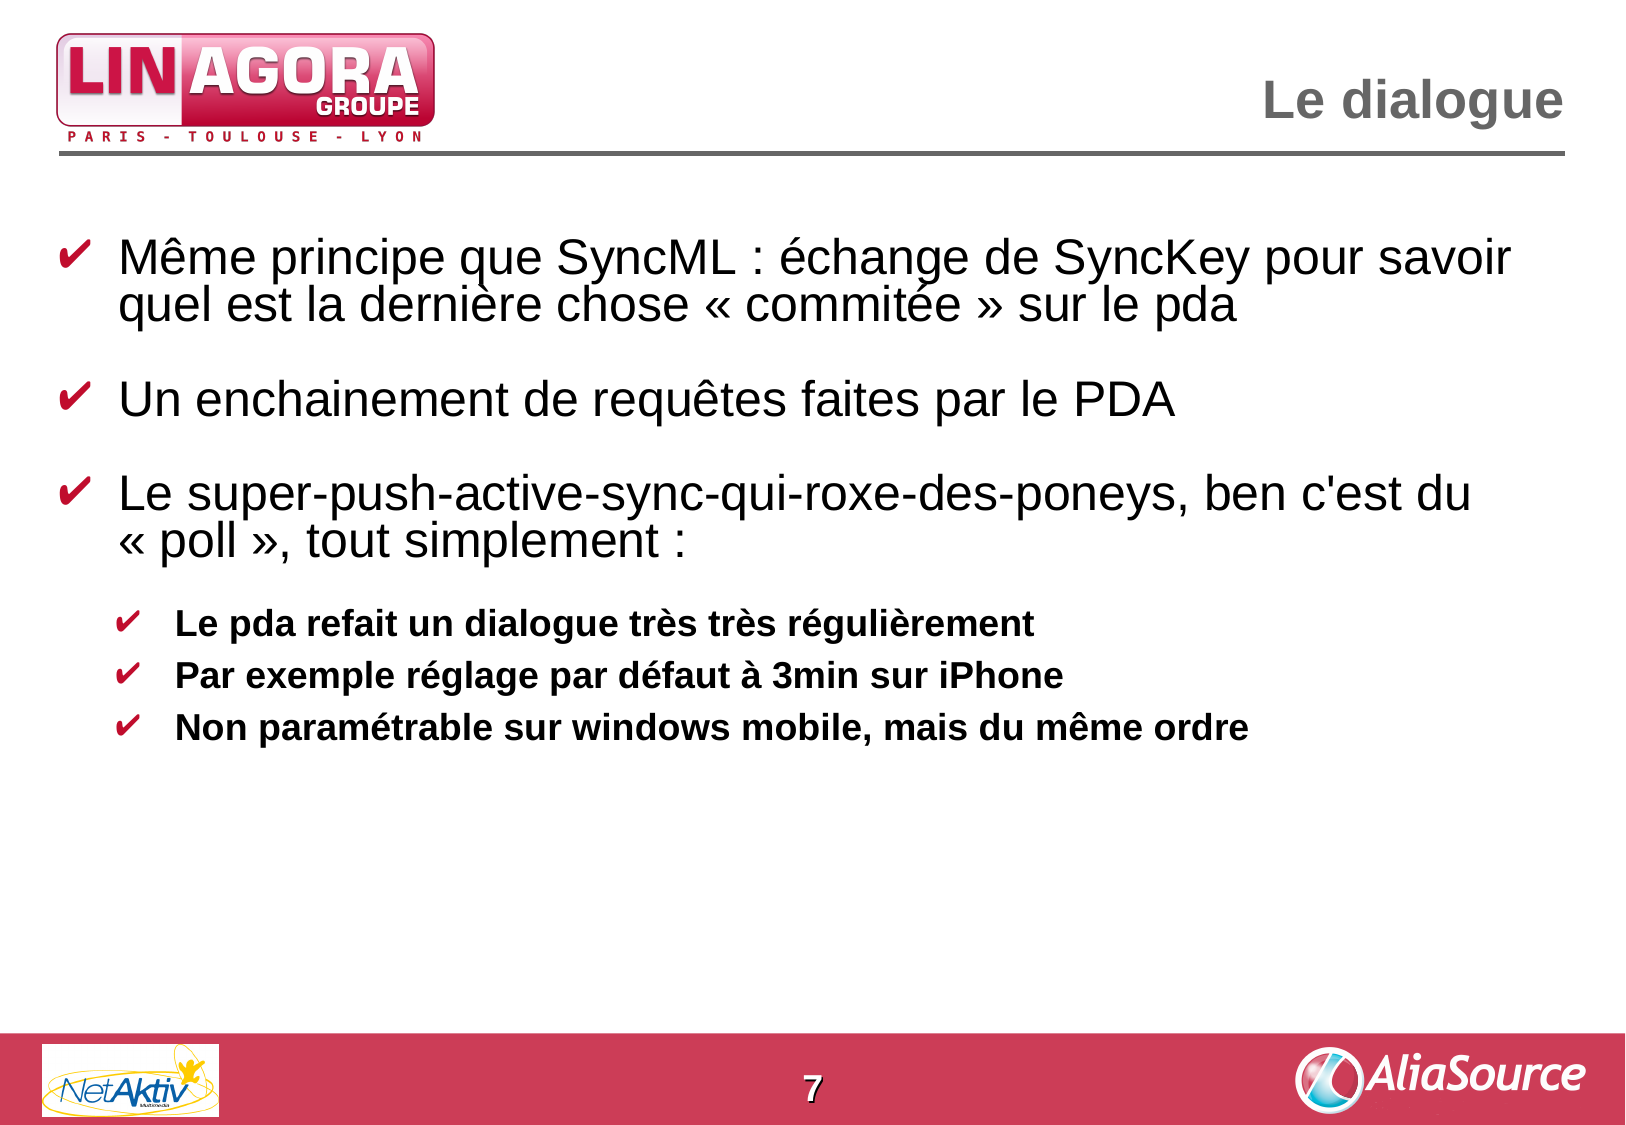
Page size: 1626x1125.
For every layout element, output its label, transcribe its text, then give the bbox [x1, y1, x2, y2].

picture [42, 1044, 219, 1117]
list Même principe que SyncML : échange de SyncKey pour savoir quel est la dernière chose « commitée » sur le pda Un enchainement de requêtes faites par le PDA Le super-push-active-sync-qui-roxe-des-poneys, ben c'est du « poll », tout simplement : Le pda refait un dialogue très très régulièrement Par exemple réglage par défaut à 3min sur iPhone Non paramétrable sur windows mobile, mais du même ordre [59, 236, 1570, 964]
title Le dialogue [442, 66, 1565, 141]
picture [53, 31, 438, 143]
picture [1293, 1045, 1589, 1121]
